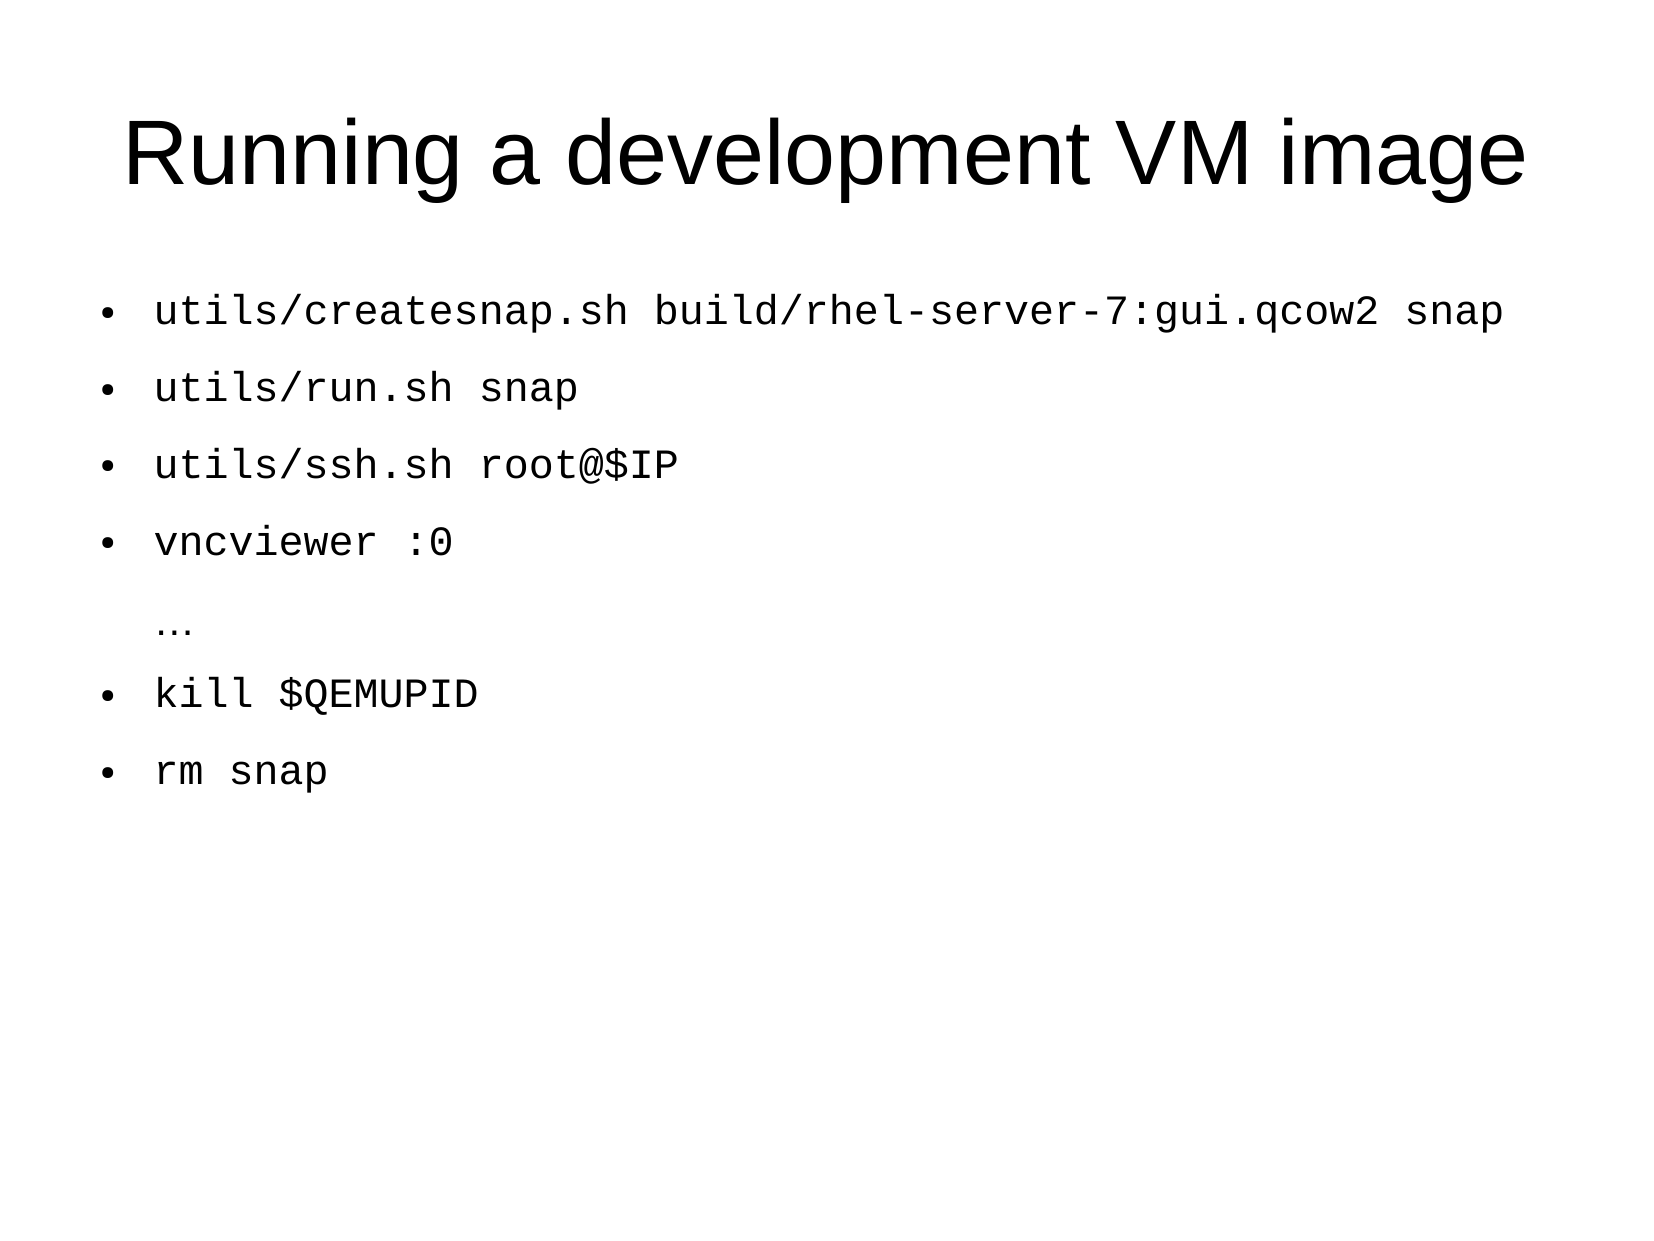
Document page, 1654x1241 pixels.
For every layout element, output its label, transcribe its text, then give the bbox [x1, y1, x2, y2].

title Running a development VM image [82, 49, 1571, 257]
list utils/createsnap.sh build/rhel-server-7:gui.qcow2 snap utils/run.sh snap utils/ssh.sh root@$IP vncviewer :0 … kill $QEMUPID rm snap [82, 290, 1571, 1010]
